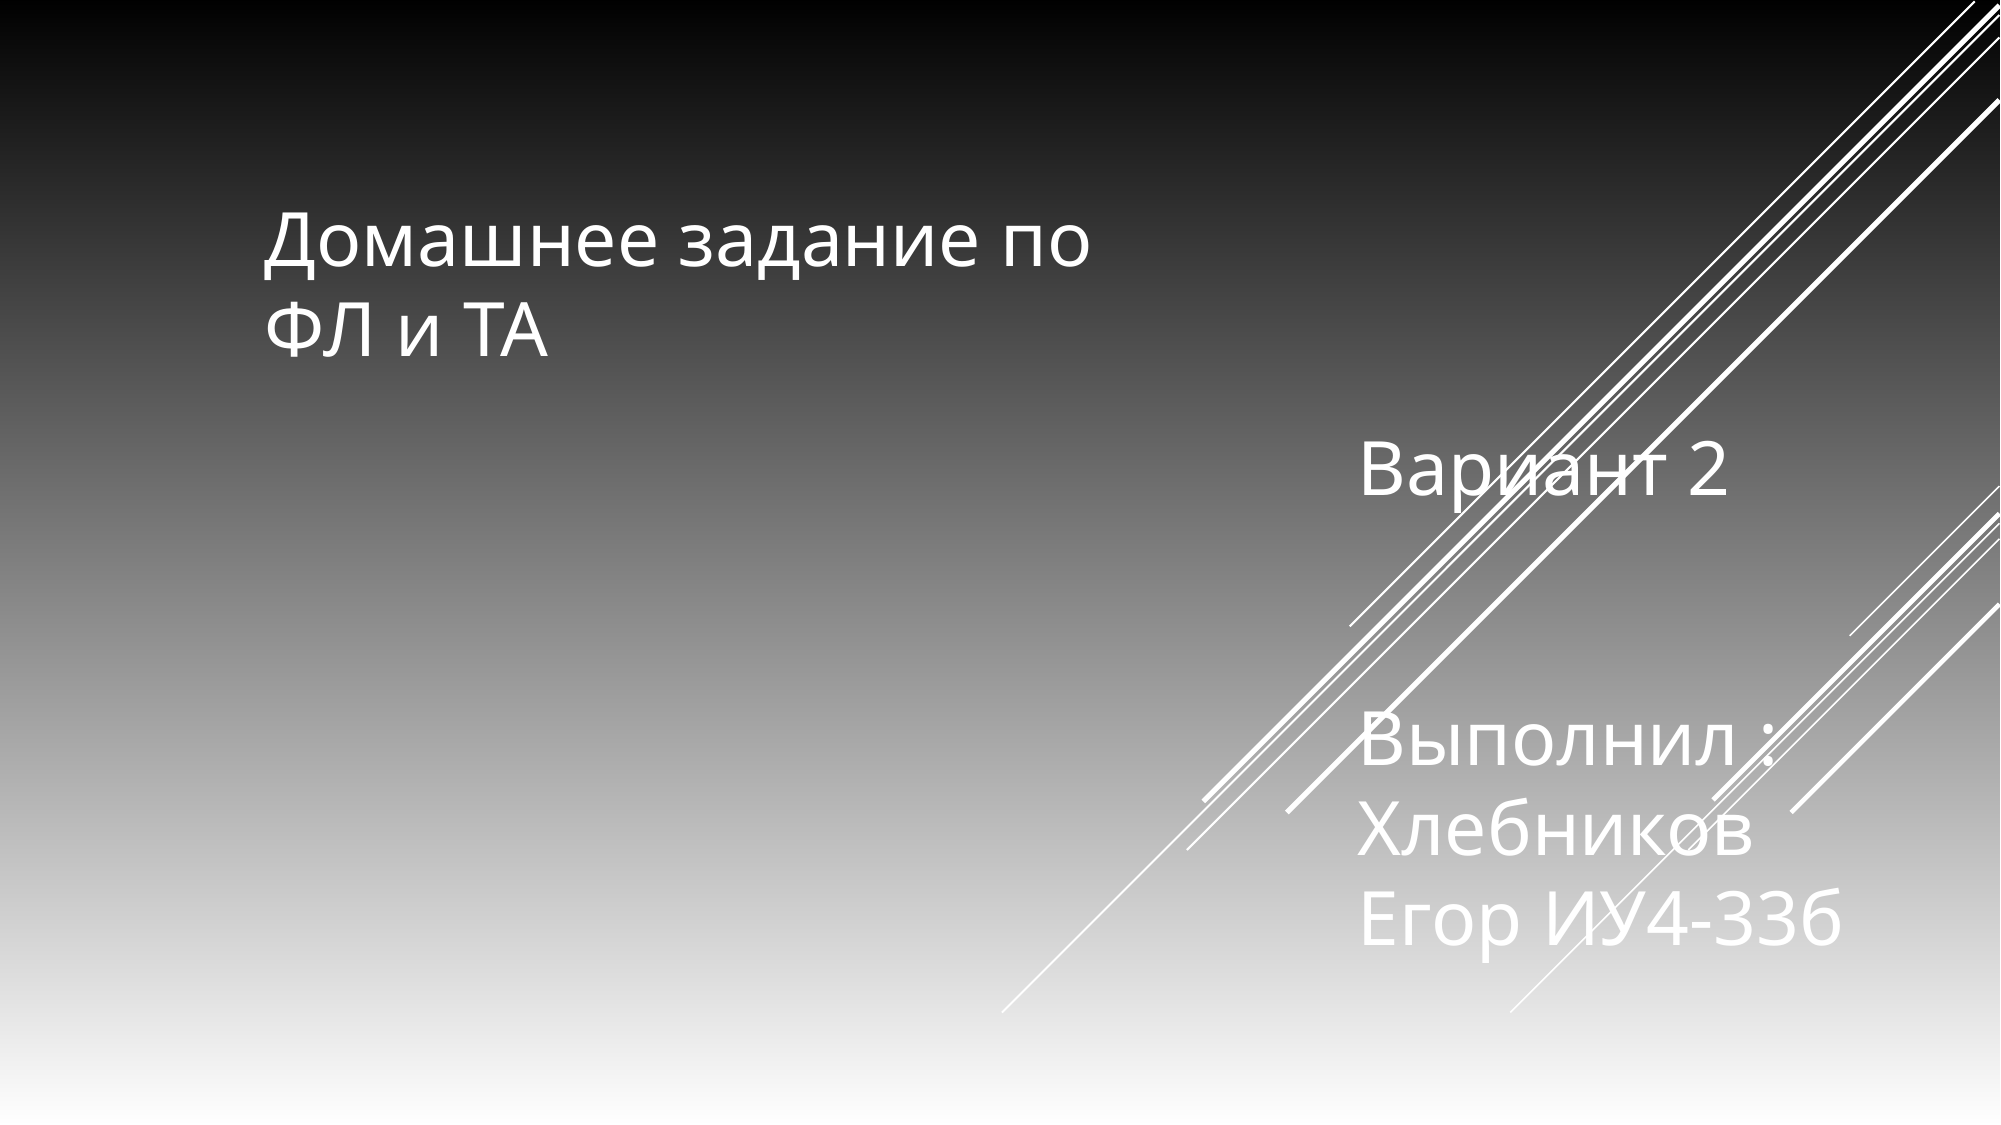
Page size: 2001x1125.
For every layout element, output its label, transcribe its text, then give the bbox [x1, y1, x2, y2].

subtitle Вариант 2 Выполнил : Хлебников Егор ИУ4-33б [1342, 413, 1867, 763]
title Домашнее задание по ФЛ и ТА [249, 184, 1750, 360]
